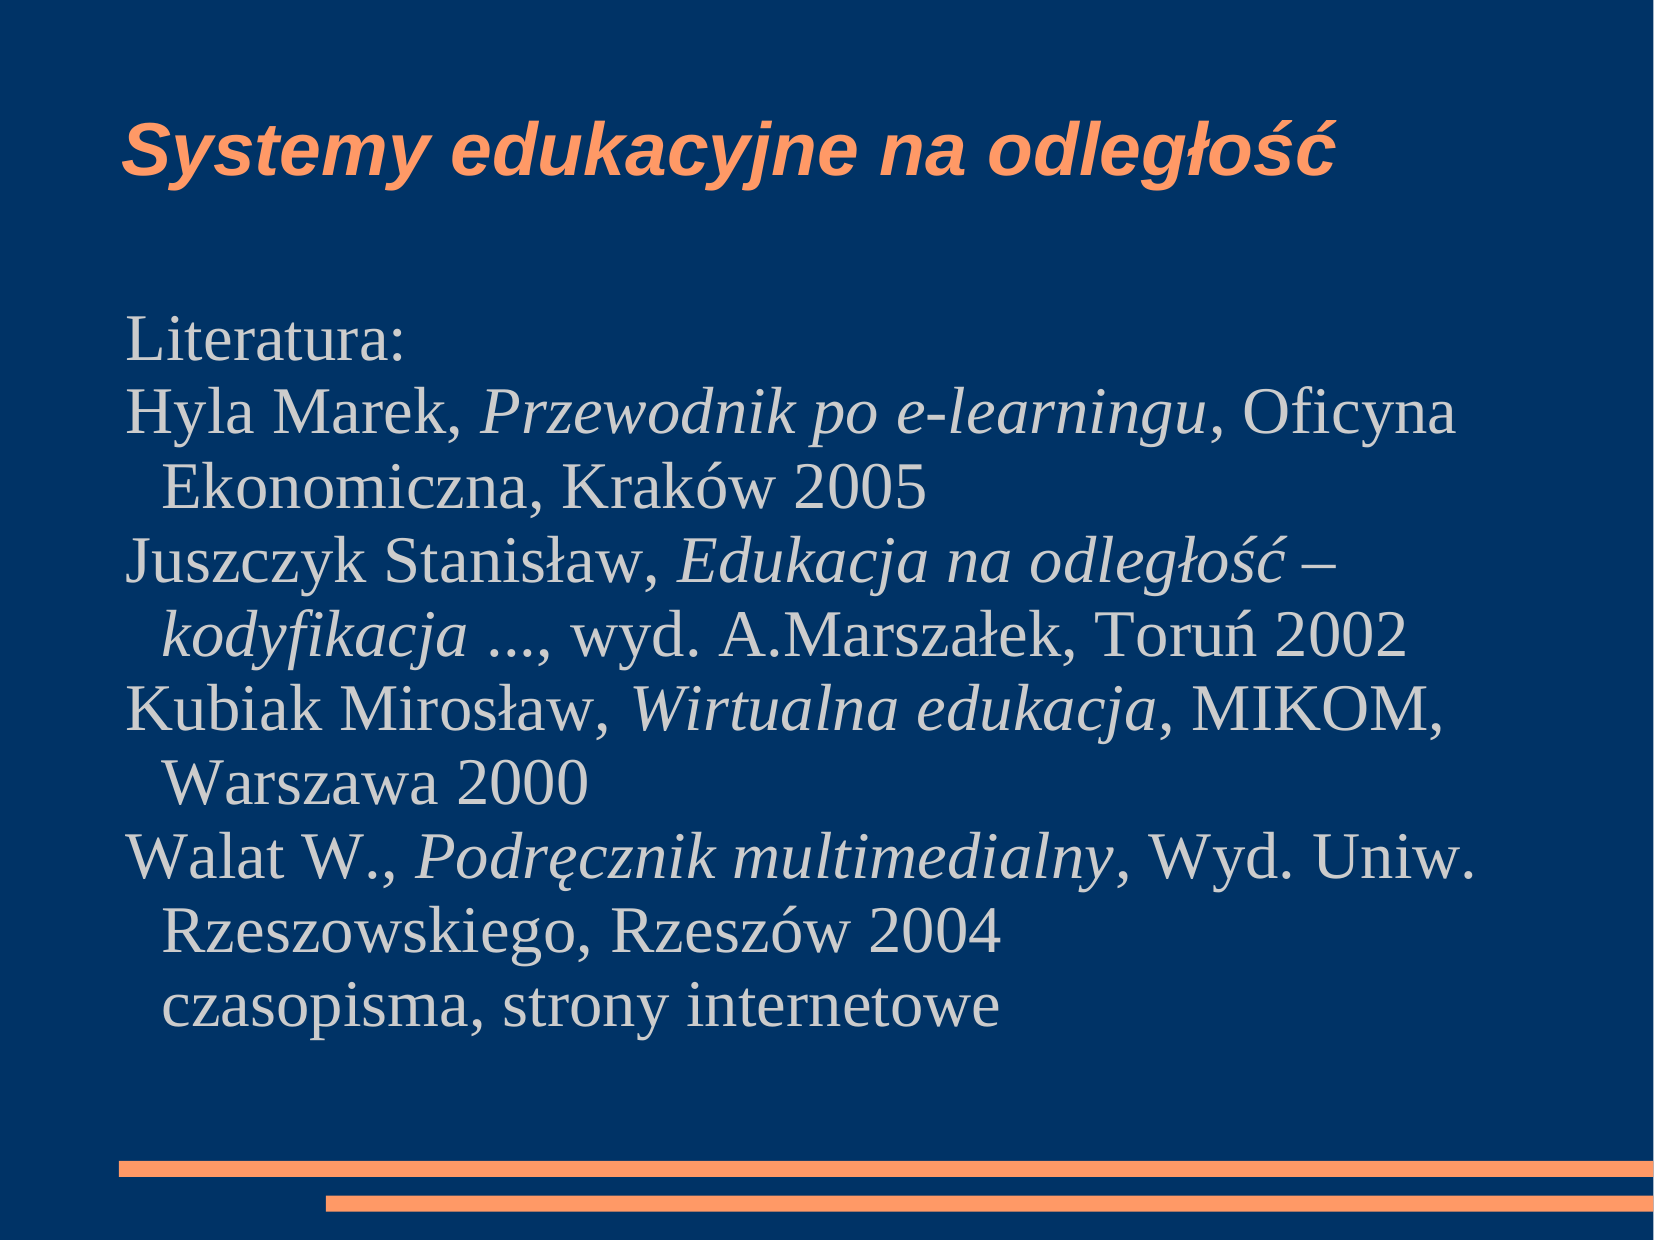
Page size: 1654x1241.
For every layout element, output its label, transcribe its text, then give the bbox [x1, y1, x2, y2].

title Systemy edukacyjne na odległość [121, 46, 1534, 254]
subtitle Literatura: Hyla Marek, Przewodnik po e-learningu, Oficyna Ekonomiczna, Kraków 2005 Juszczyk Stanisław, Edukacja na odległość – kodyfikacja ..., wyd. A.Marszałek, Toruń 2002 Kubiak Mirosław, Wirtualna edukacja, MIKOM, Warszawa 2000 Walat W., Podręcznik multimedialny, Wyd. Uniw. Rzeszowskiego, Rzeszów 2004 czasopisma, strony internetowe [125, 204, 1565, 1138]
